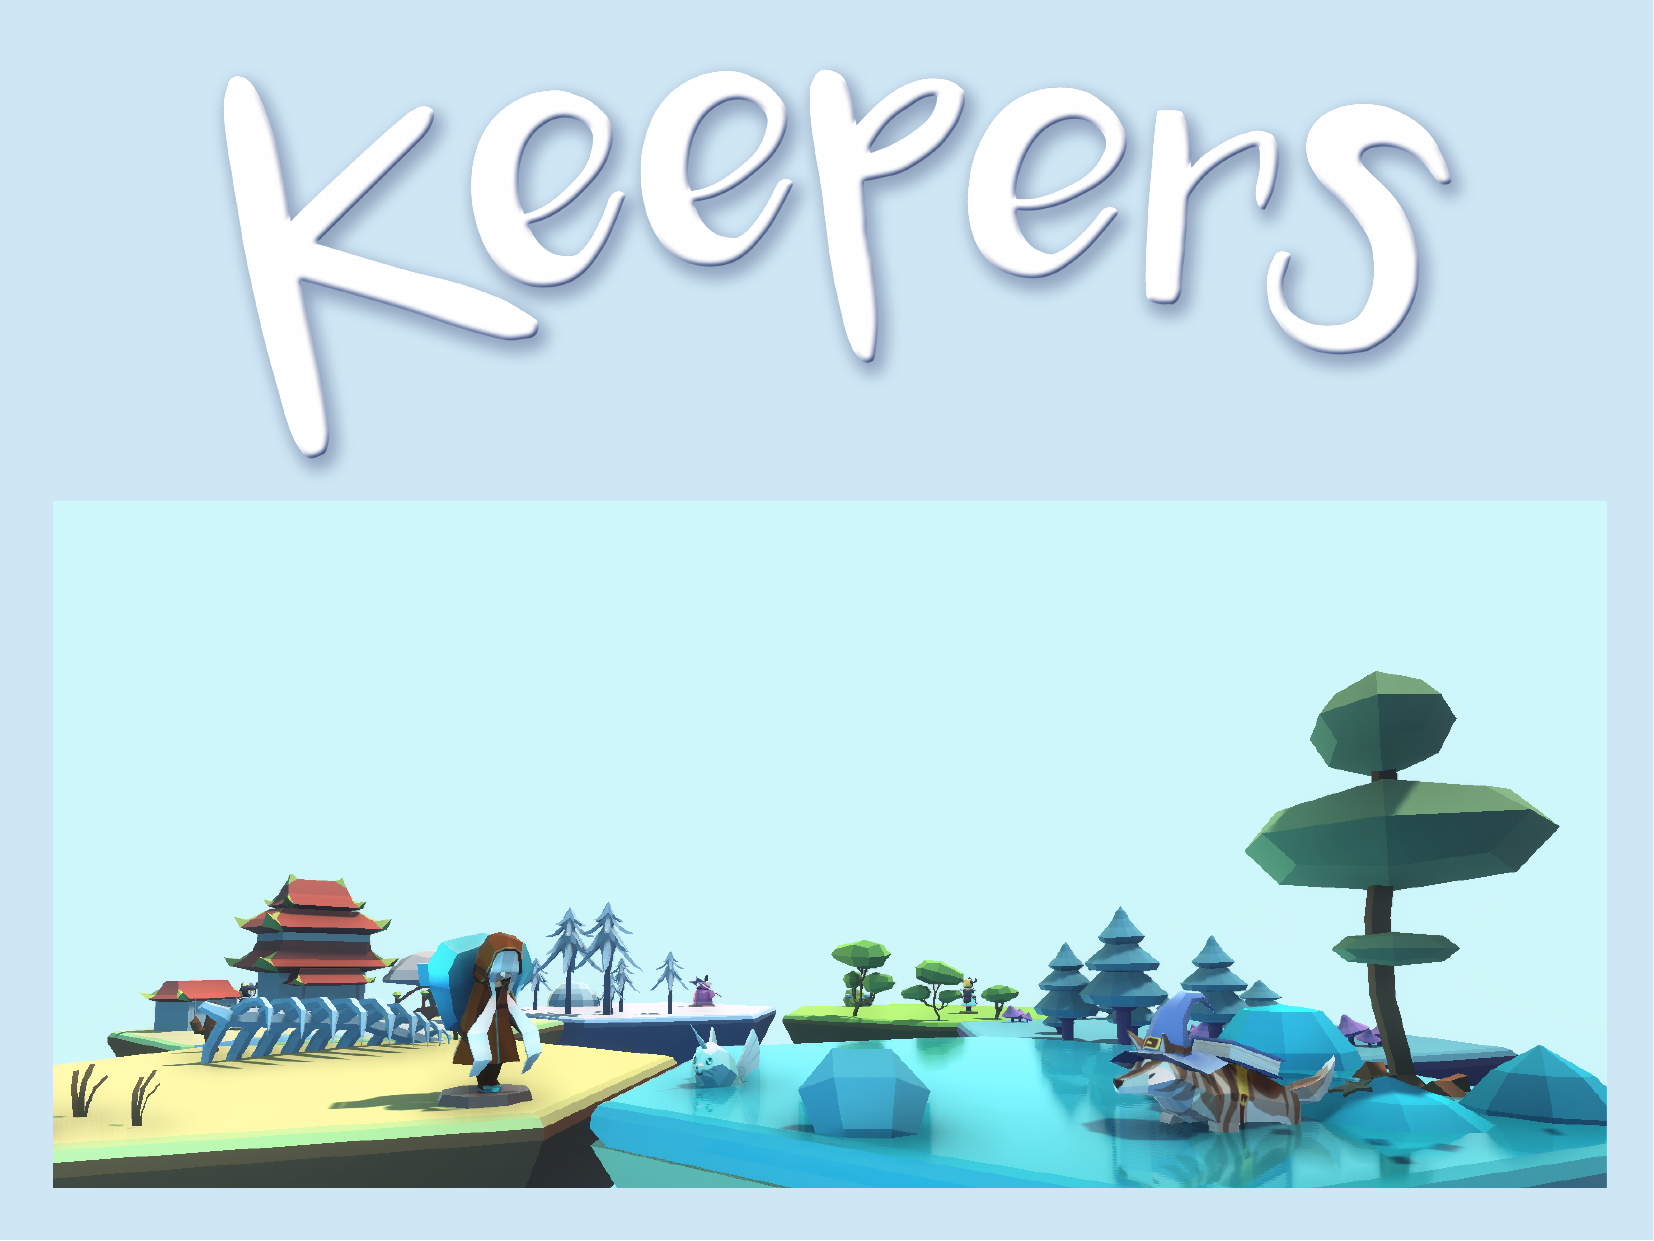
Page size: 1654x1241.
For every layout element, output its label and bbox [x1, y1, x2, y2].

picture [53, 501, 1607, 1188]
picture [176, 0, 1495, 487]
